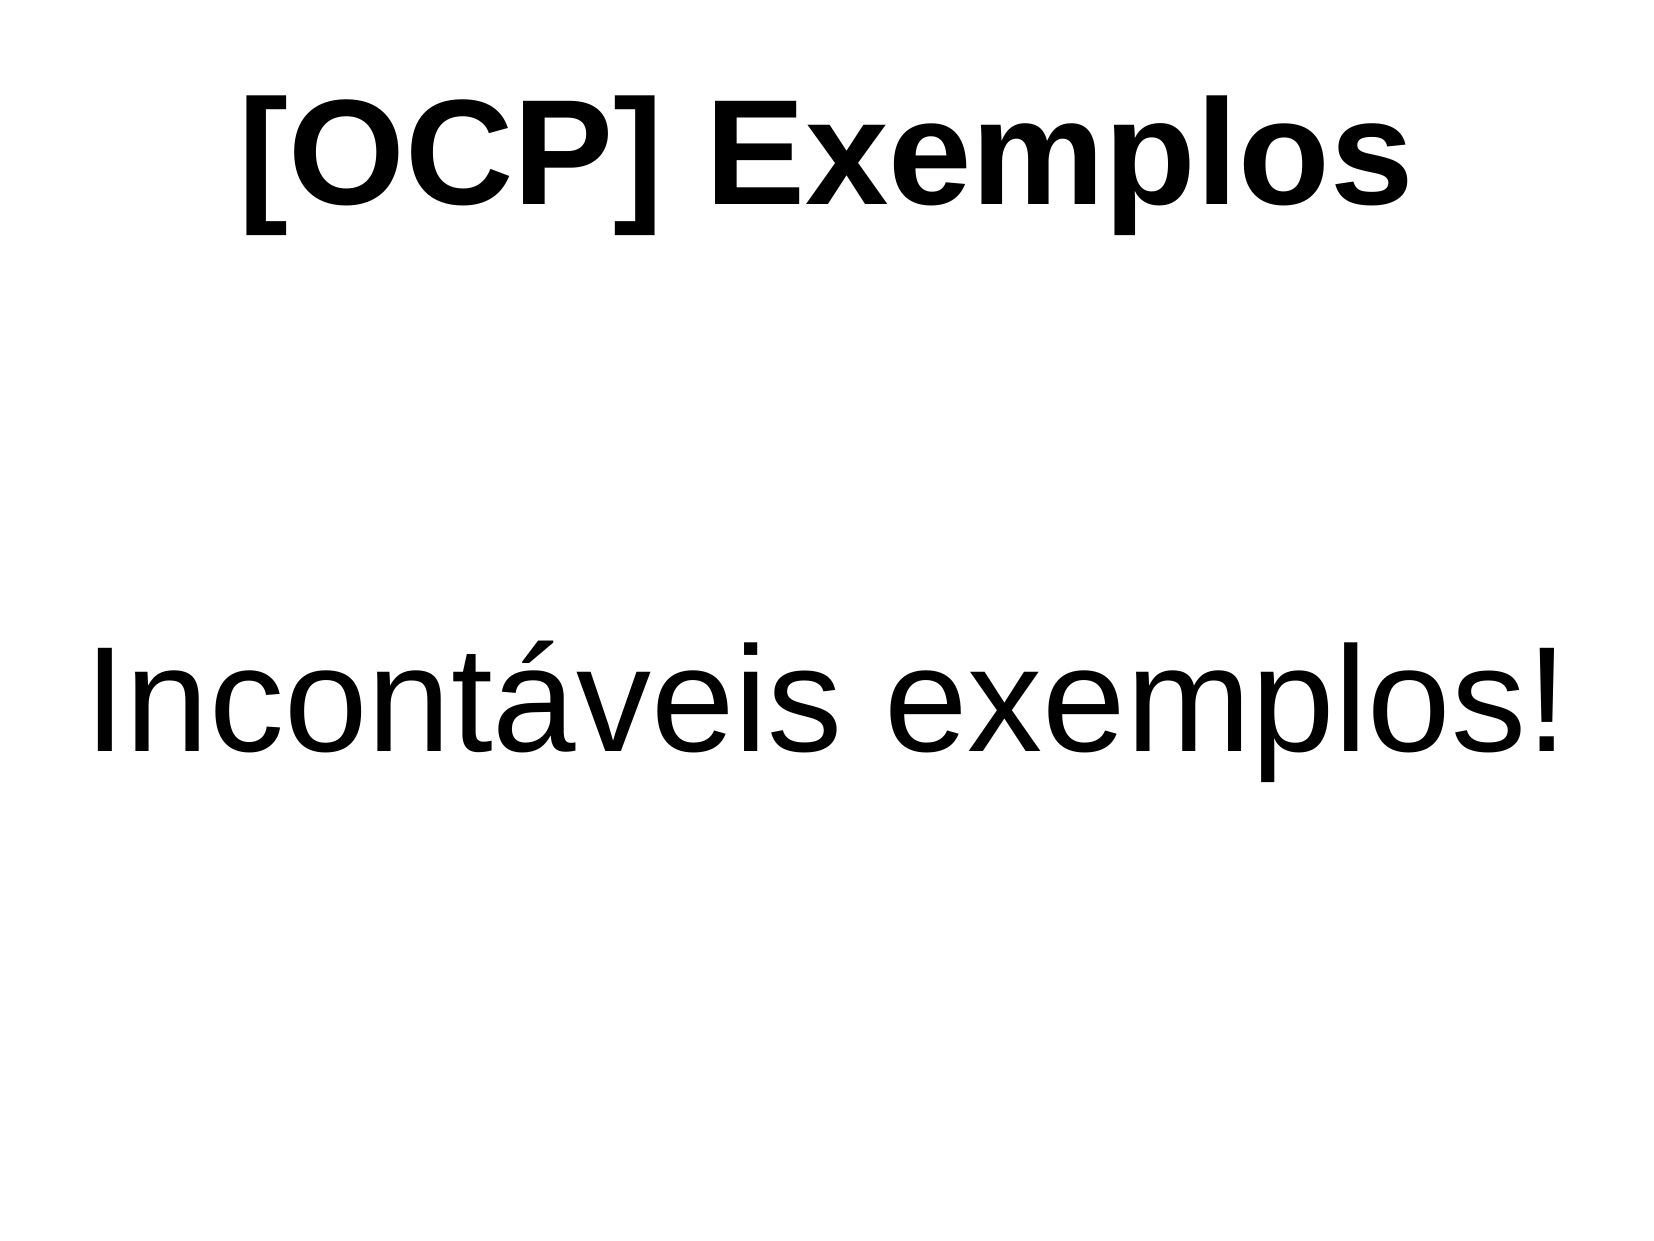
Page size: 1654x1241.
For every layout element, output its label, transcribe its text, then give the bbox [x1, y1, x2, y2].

subtitle Incontáveis exemplos! [82, 290, 1571, 1109]
title [OCP] Exemplos [82, 49, 1571, 257]
